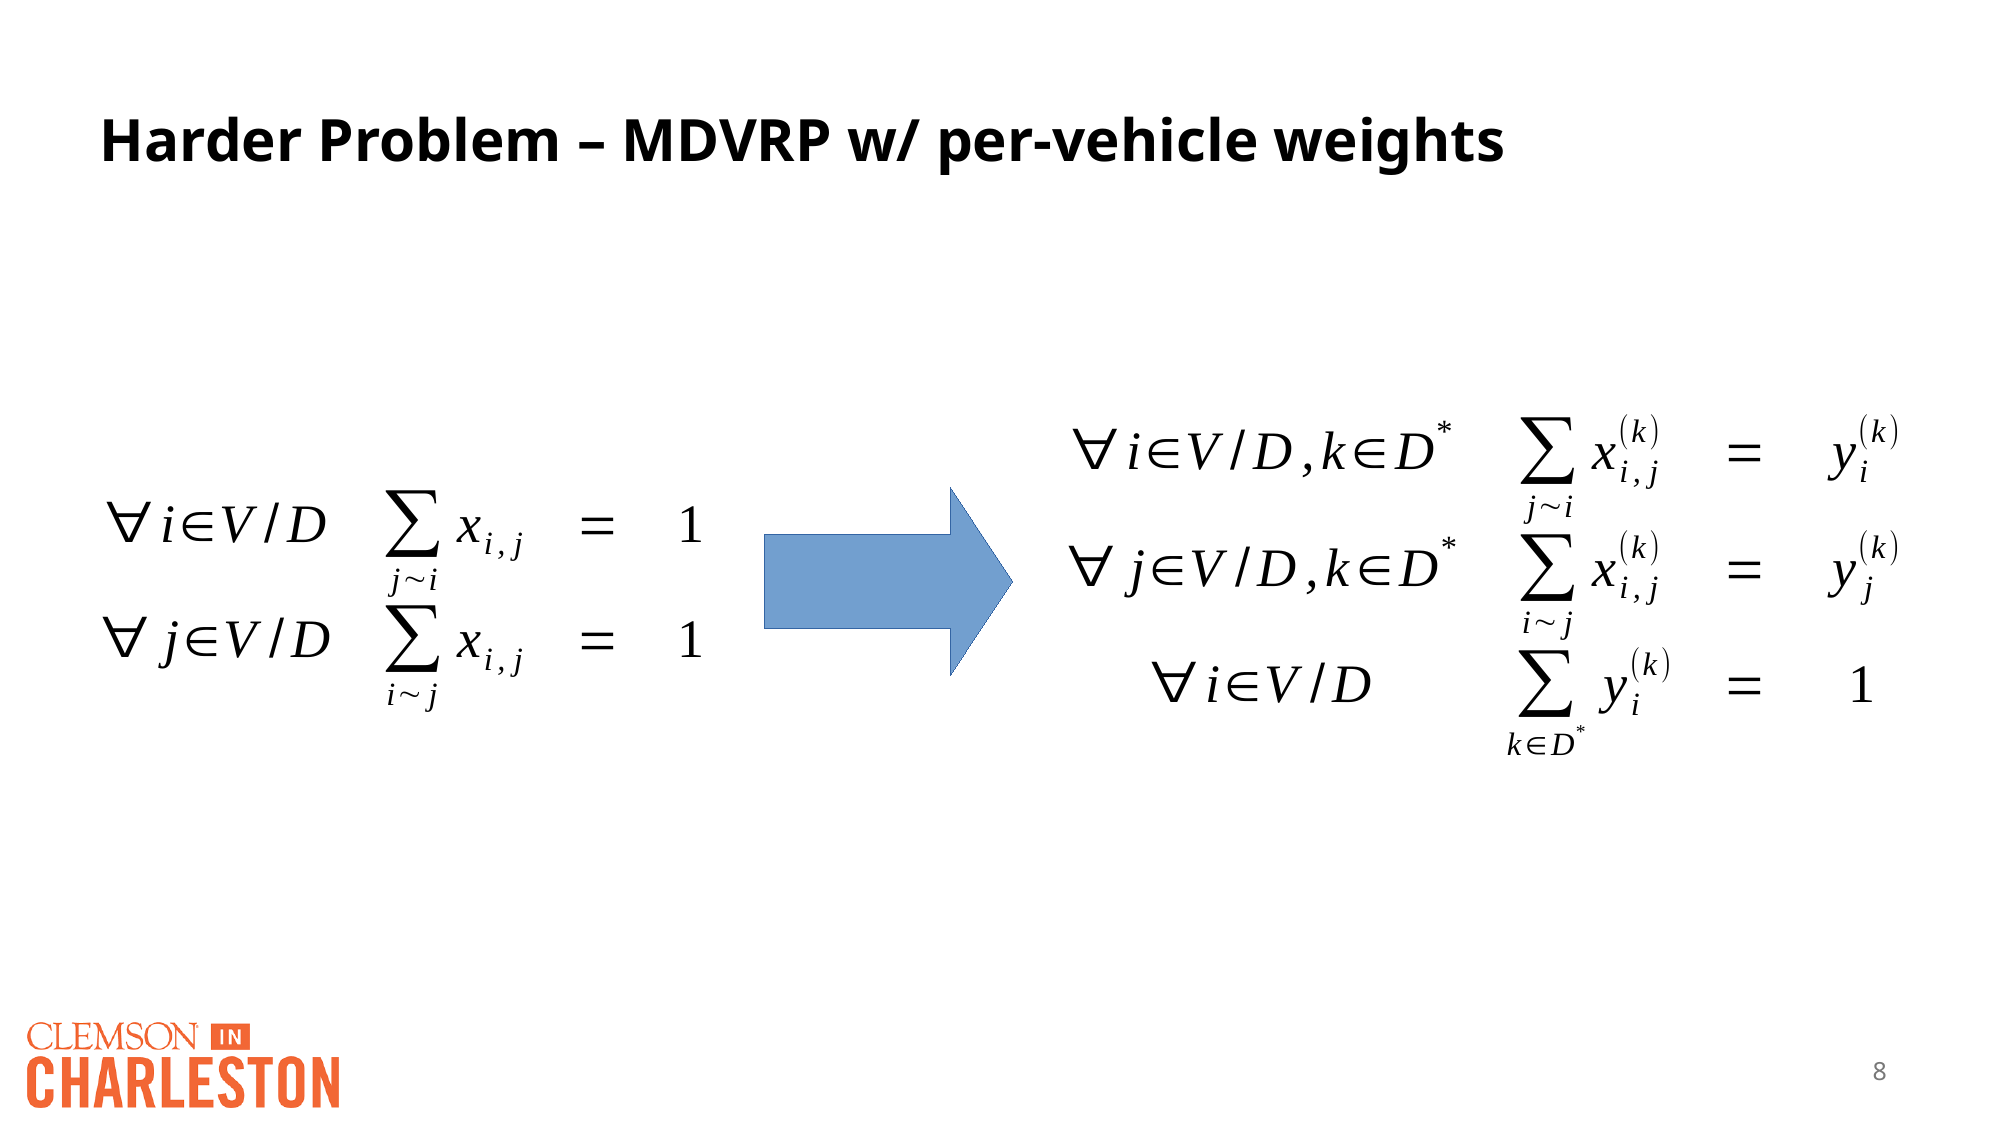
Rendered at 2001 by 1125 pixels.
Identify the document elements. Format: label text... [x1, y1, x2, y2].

chart [99, 486, 706, 713]
picture [27, 1022, 339, 1108]
chart [1066, 412, 1900, 763]
title Harder Problem – MDVRP w/ per-vehicle weights [99, 44, 1900, 233]
text_box [764, 487, 1013, 676]
